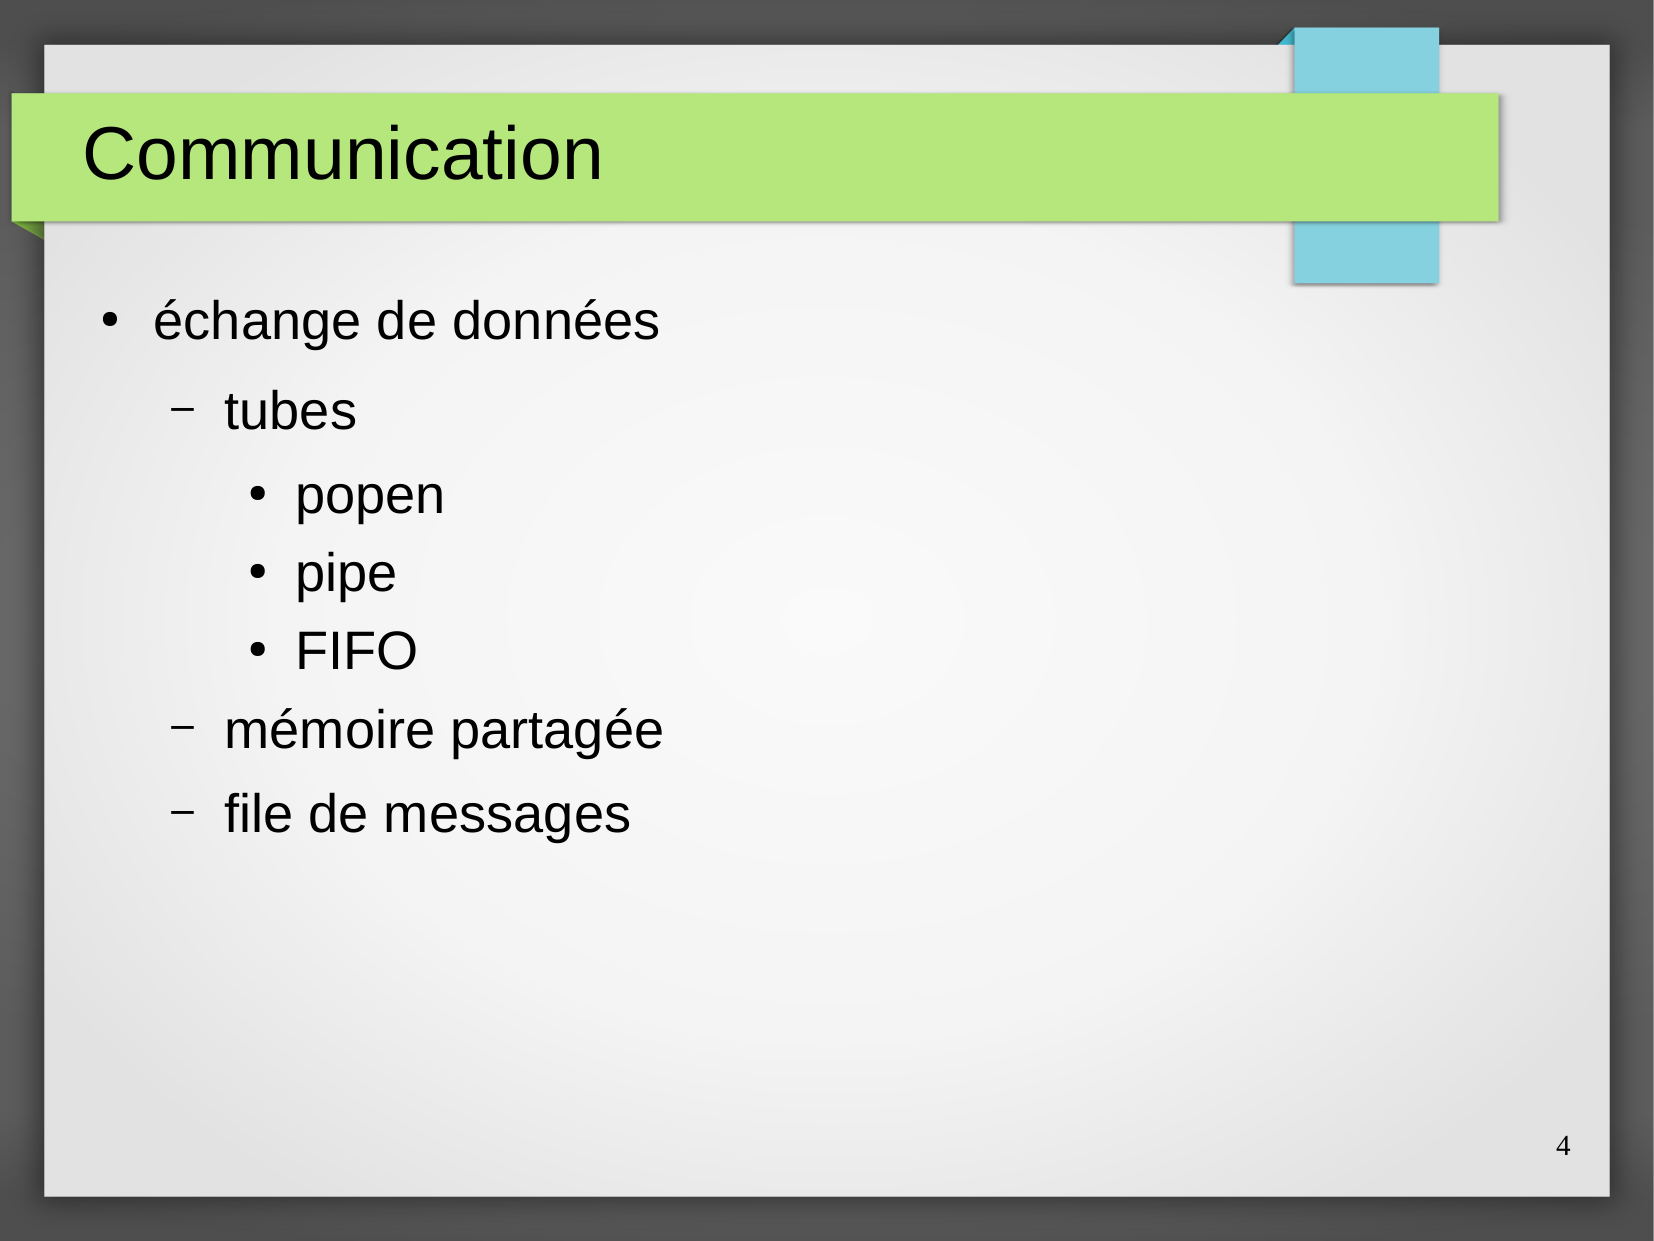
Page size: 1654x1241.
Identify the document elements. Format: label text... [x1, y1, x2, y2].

title Communication [82, 94, 1264, 213]
list échange de données tubes popen pipe FIFO mémoire partagée file de messages [82, 290, 1571, 1094]
picture [0, 0, 1654, 1241]
